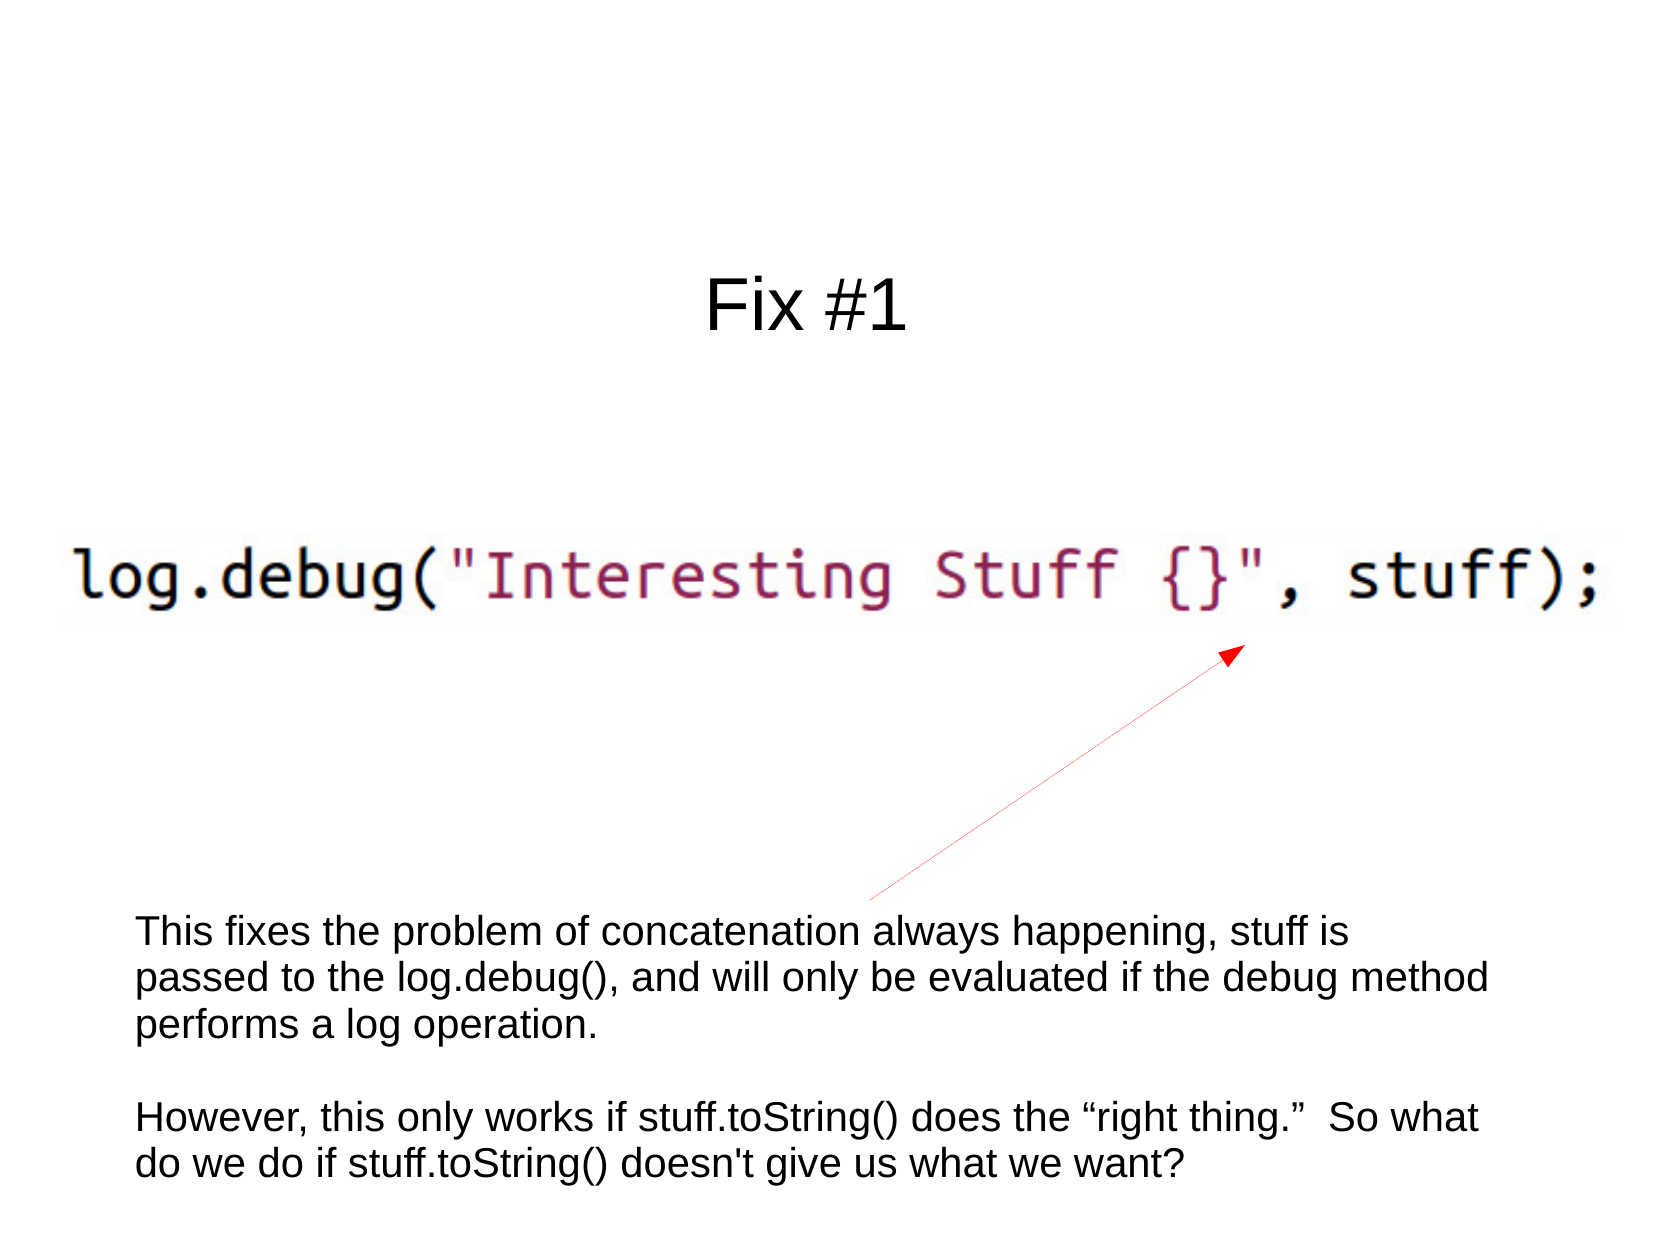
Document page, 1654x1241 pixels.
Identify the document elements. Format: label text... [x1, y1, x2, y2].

text_box Fix #1 [690, 255, 946, 354]
text_box This fixes the problem of concatenation always happening, stuff is passed to the log.debug(), and will only be evaluated if the debug method performs a log operation. However, this only works if stuff.toString() does the “right thing.” So what do we do if stuff.toString() doesn't give us what we want? [120, 900, 1506, 1194]
picture [60, 532, 1619, 631]
